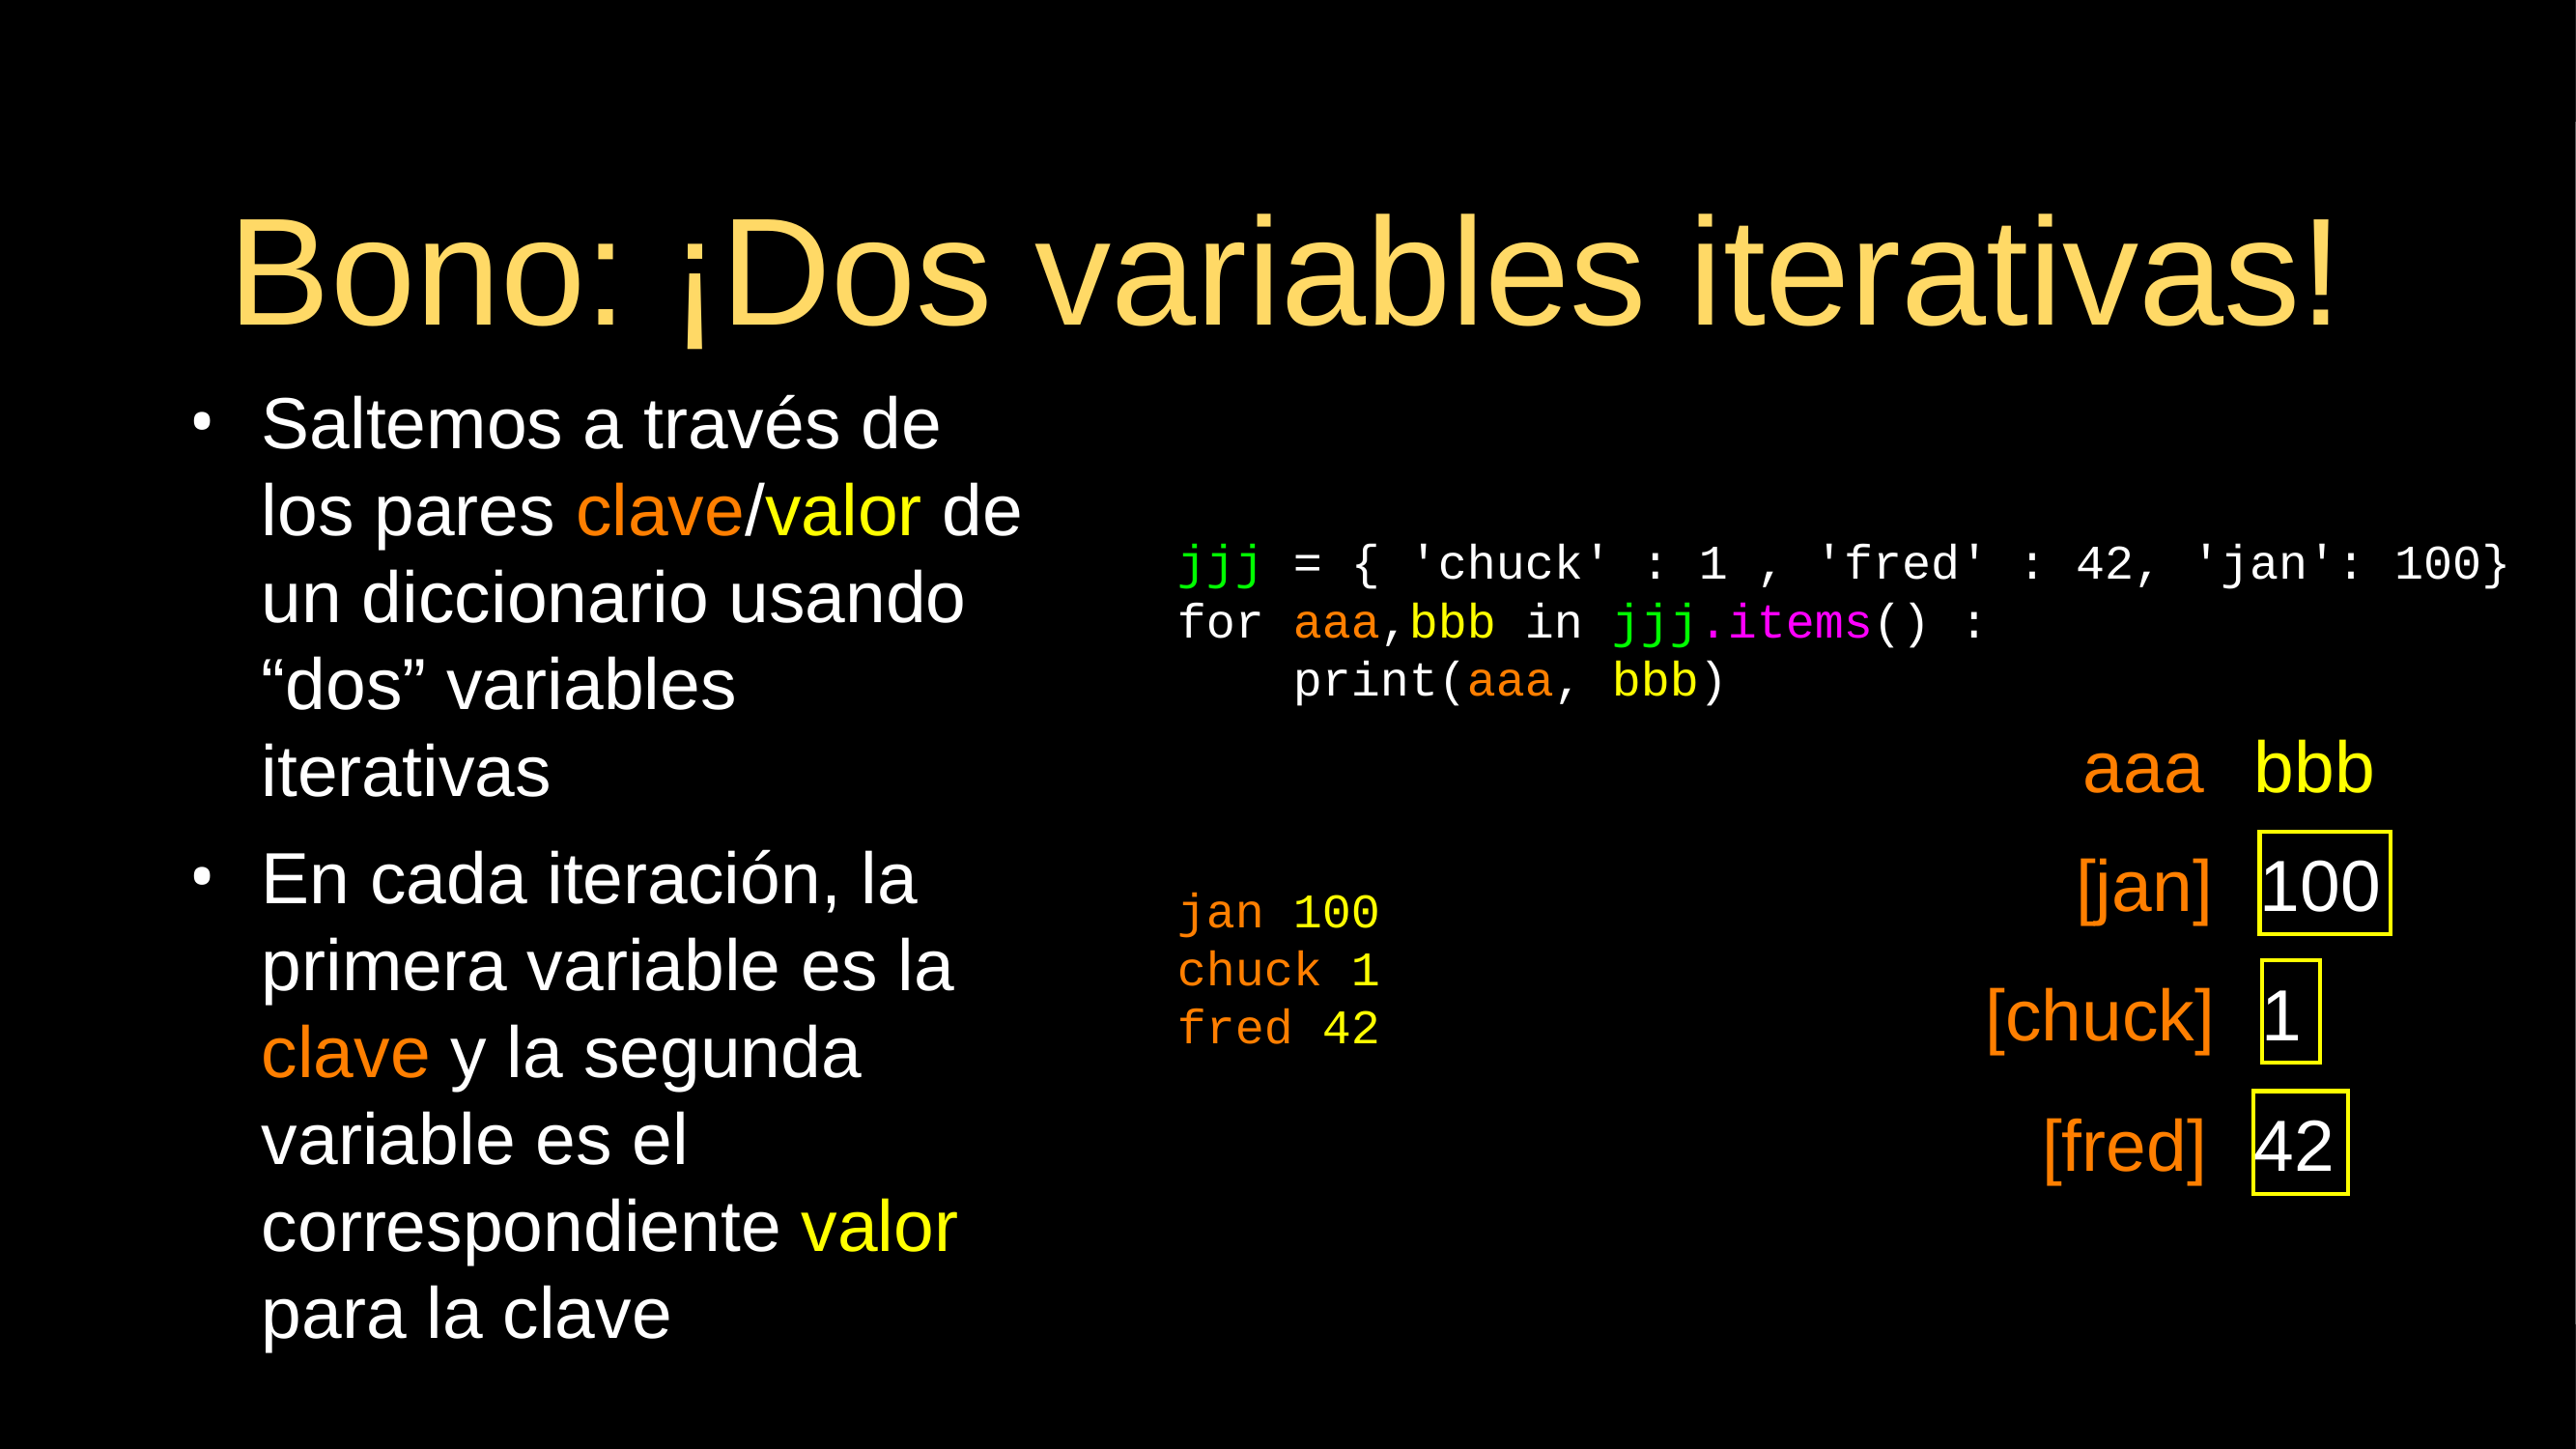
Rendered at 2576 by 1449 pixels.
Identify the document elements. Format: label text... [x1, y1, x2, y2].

text_box [jan] [2063, 833, 2214, 932]
title Bono: ¡Dos variables iterativas! [183, 125, 2391, 403]
text_box 100 [2259, 831, 2391, 934]
text_box bbb [2250, 714, 2378, 813]
text_box jjj = { 'chuck' : 1 , 'fred' : 42, 'jan': 100} for aaa,bbb in jjj.items() : print(aaa, bbb) jan 100 chuck 1 fred 42 [1176, 470, 2527, 1230]
text_box 42 [2253, 1091, 2349, 1194]
text_box aaa [2075, 714, 2213, 813]
text_box [fred] [2024, 1093, 2207, 1192]
text_box 1 [2261, 960, 2321, 1064]
text_box [chuck] [1977, 962, 2216, 1062]
list Saltemos a través de los pares clave/valor de un diccionario usando “dos” variables iterativas En cada iteración, la primera variable es la clave y la segunda variable es el correspondiente valor para la clave [183, 412, 1039, 1317]
